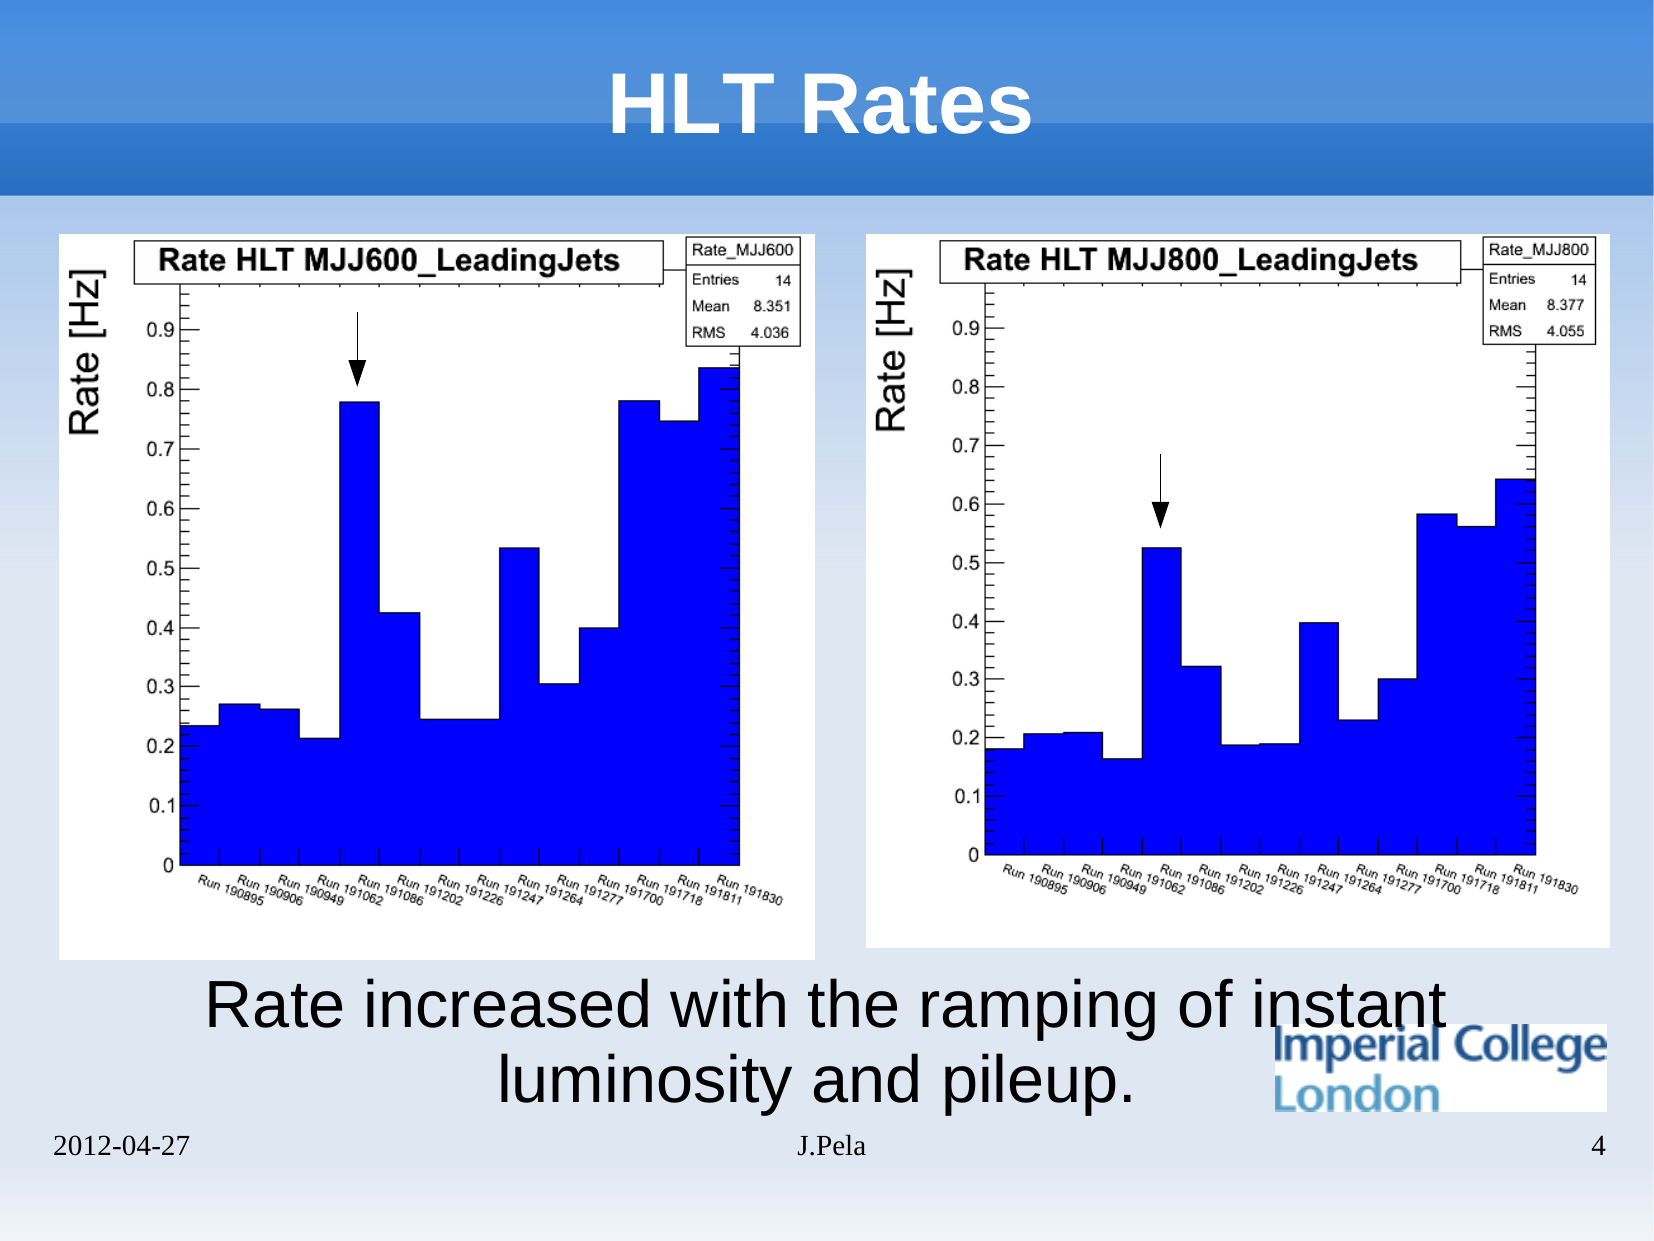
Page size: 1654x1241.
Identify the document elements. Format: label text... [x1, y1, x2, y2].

subtitle Rate increased with the ramping of instant luminosity and pileup. [82, 967, 1571, 1117]
picture [0, 0, 1654, 1241]
title HLT Rates [76, 0, 1565, 208]
